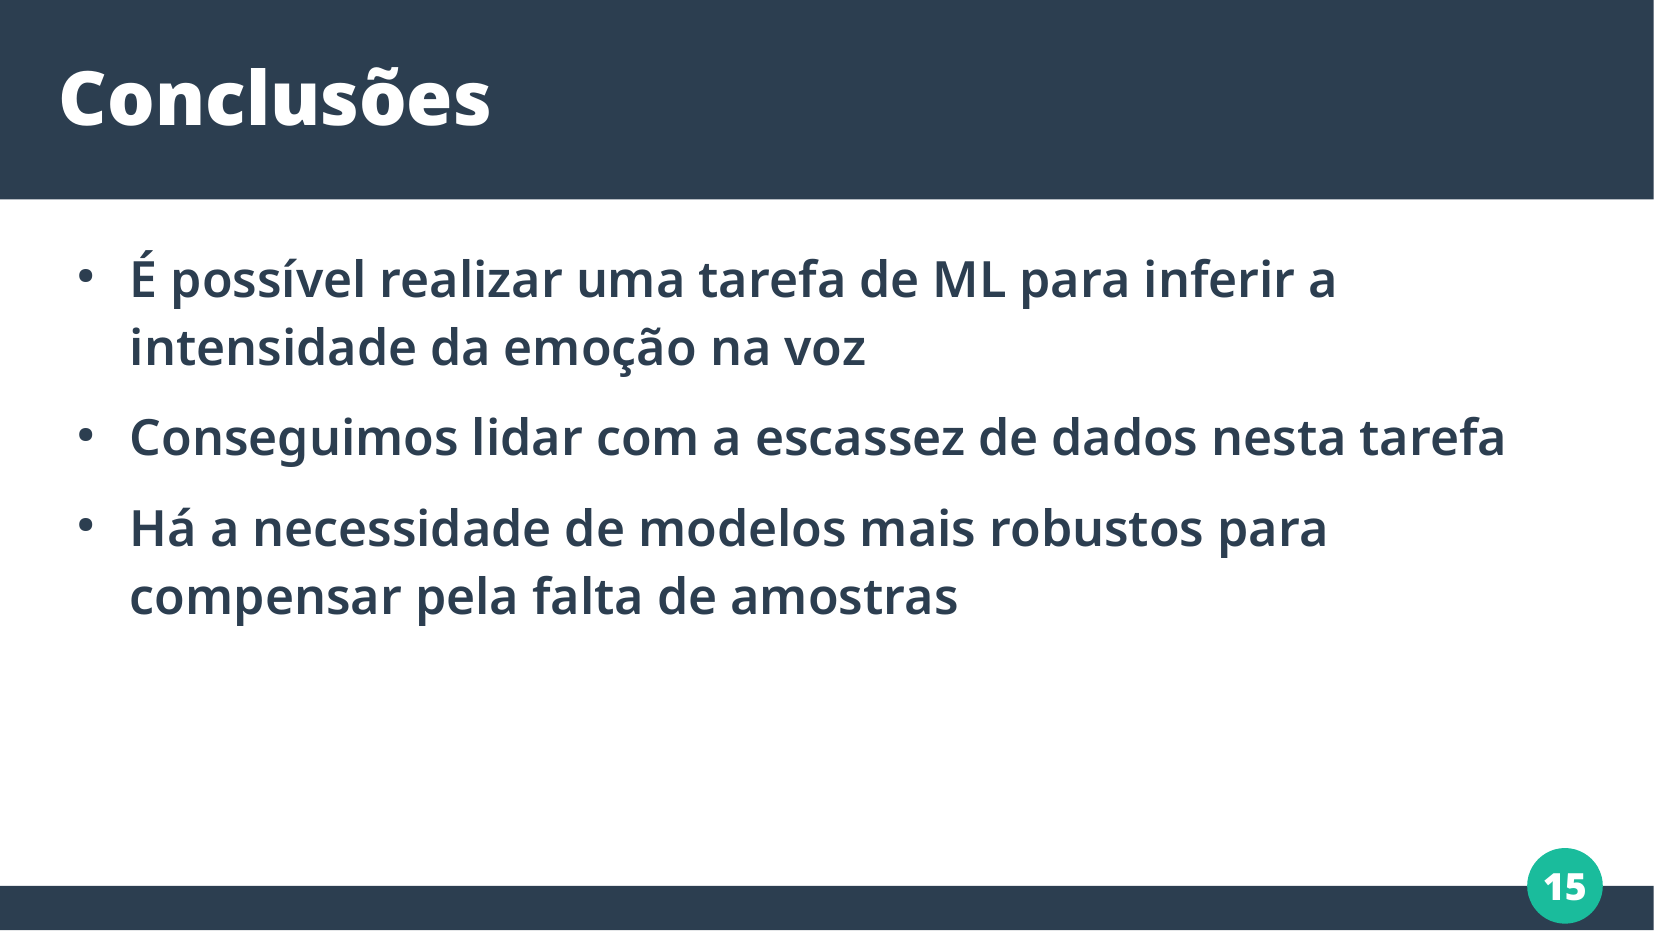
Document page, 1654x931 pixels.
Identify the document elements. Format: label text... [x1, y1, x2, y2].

title Conclusões [59, 37, 1595, 156]
list É possível realizar uma tarefa de ML para inferir a intensidade da emoção na voz Conseguimos lidar com a escassez de dados nesta tarefa Há a necessidade de modelos mais robustos para compensar pela falta de amostras [59, 243, 1595, 864]
